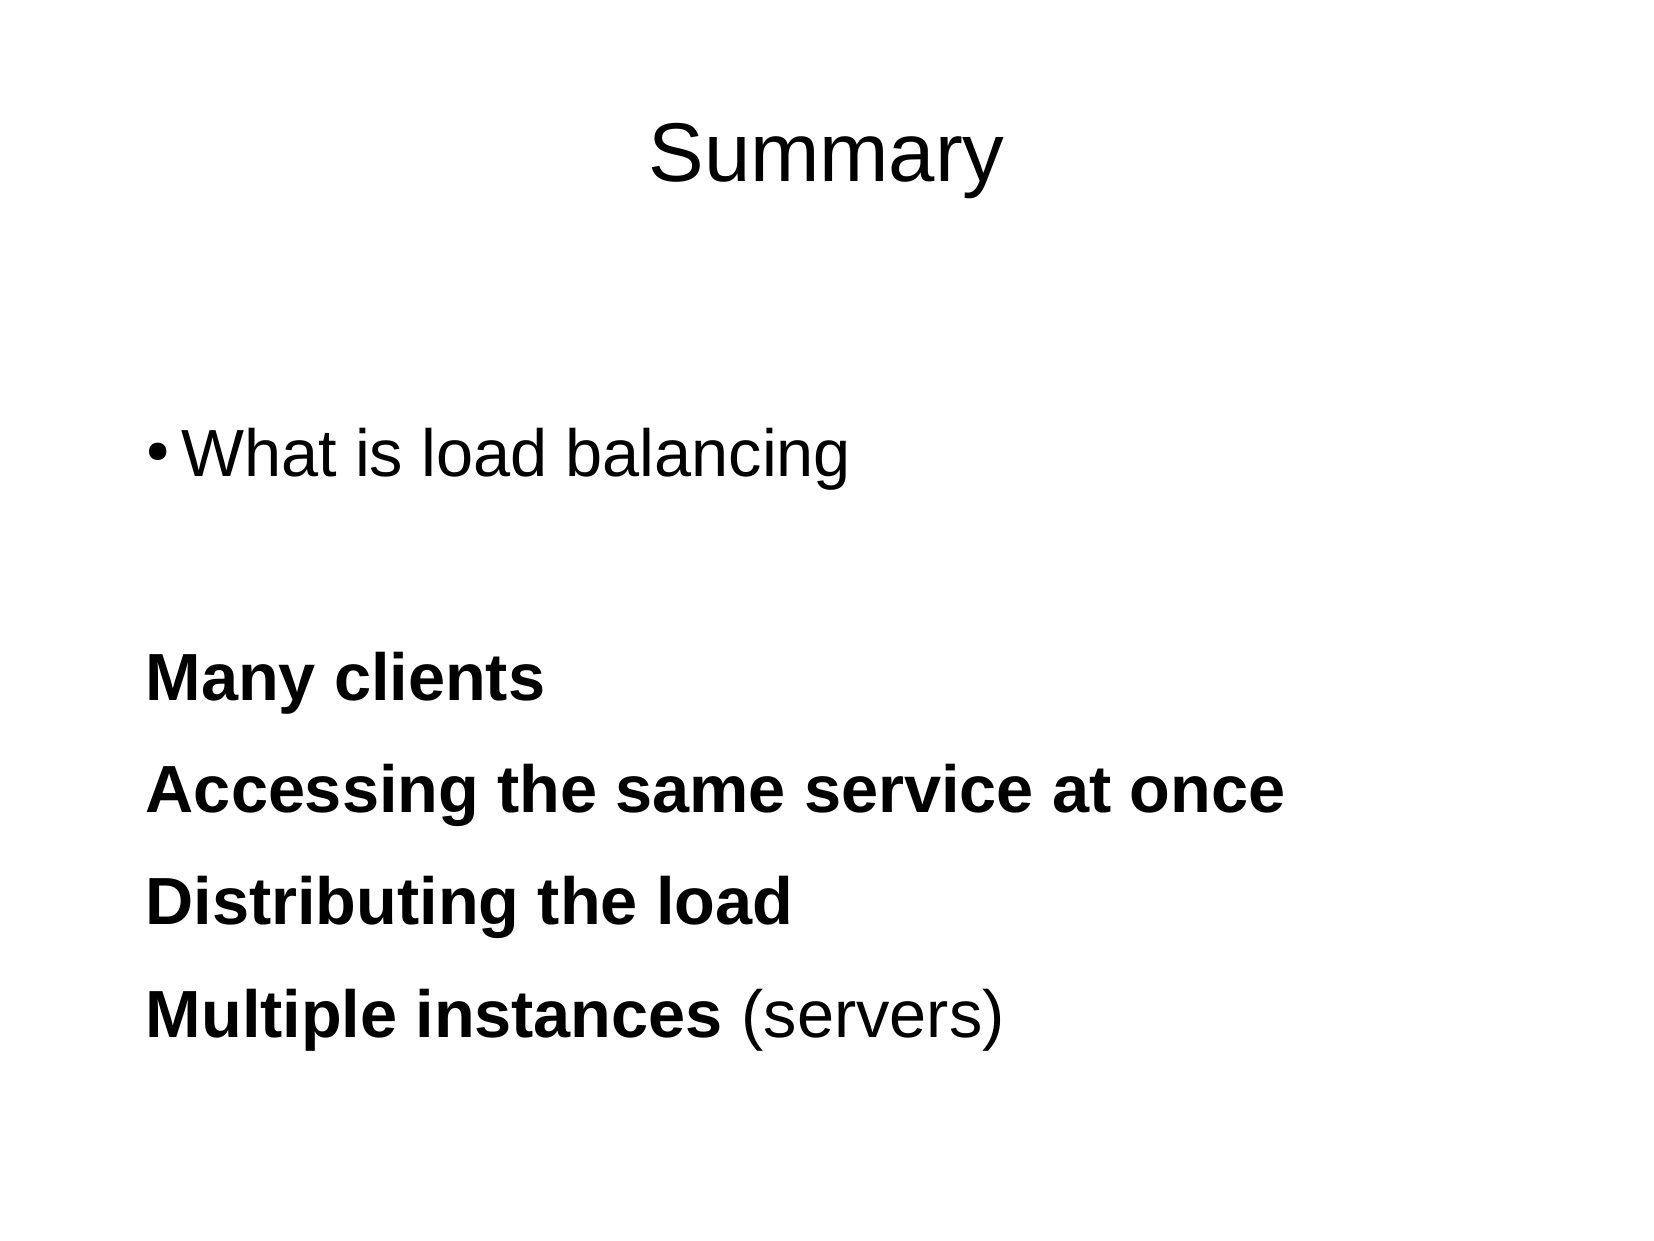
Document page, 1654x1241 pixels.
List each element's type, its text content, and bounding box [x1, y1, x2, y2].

text_box What is load balancing Many clients Accessing the same service at once Distributing the load Multiple instances (servers) [130, 371, 1301, 1171]
title Summary [82, 49, 1571, 257]
